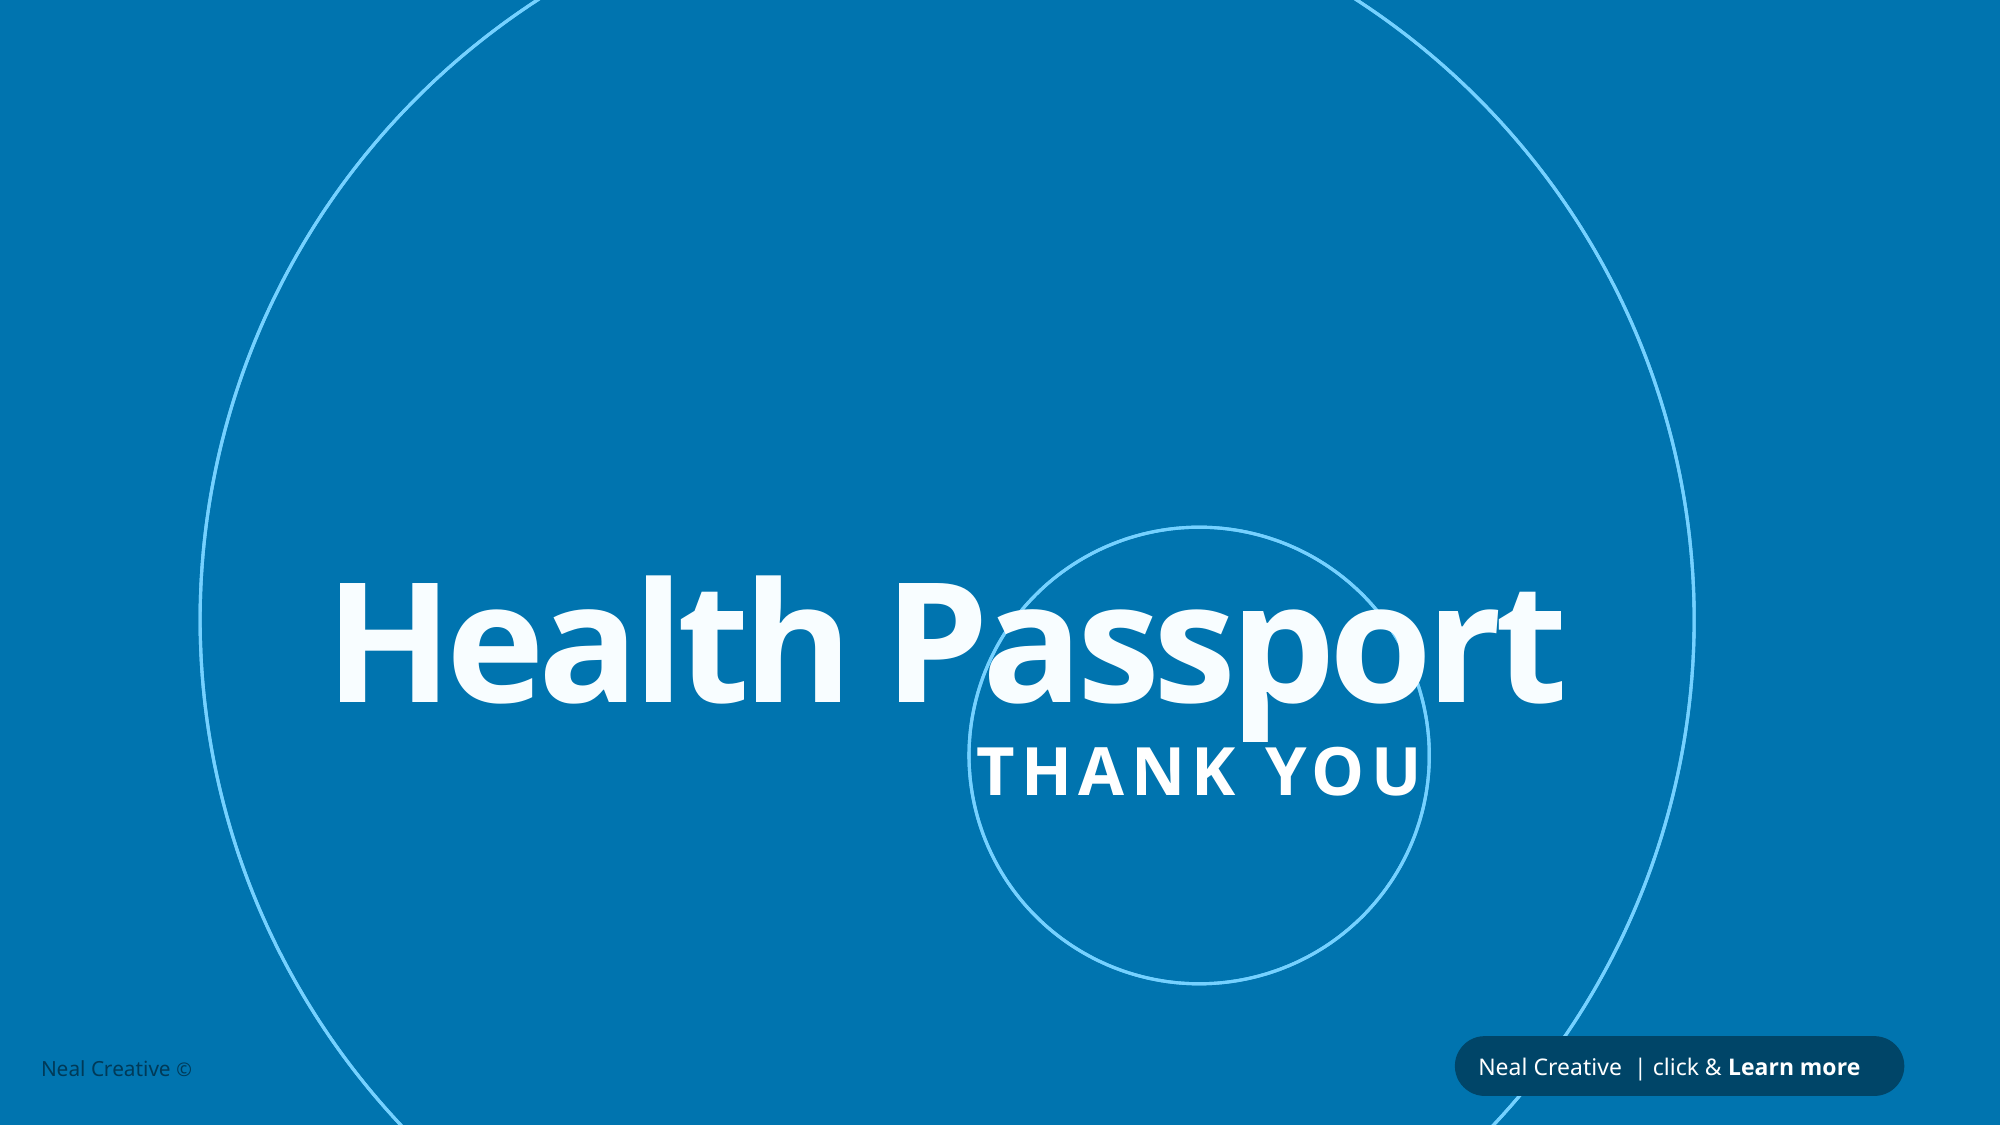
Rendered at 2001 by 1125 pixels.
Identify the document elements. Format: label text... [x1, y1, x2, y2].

title Health Passport [200, 549, 1695, 747]
text_box THANK YOU [727, 698, 1672, 851]
